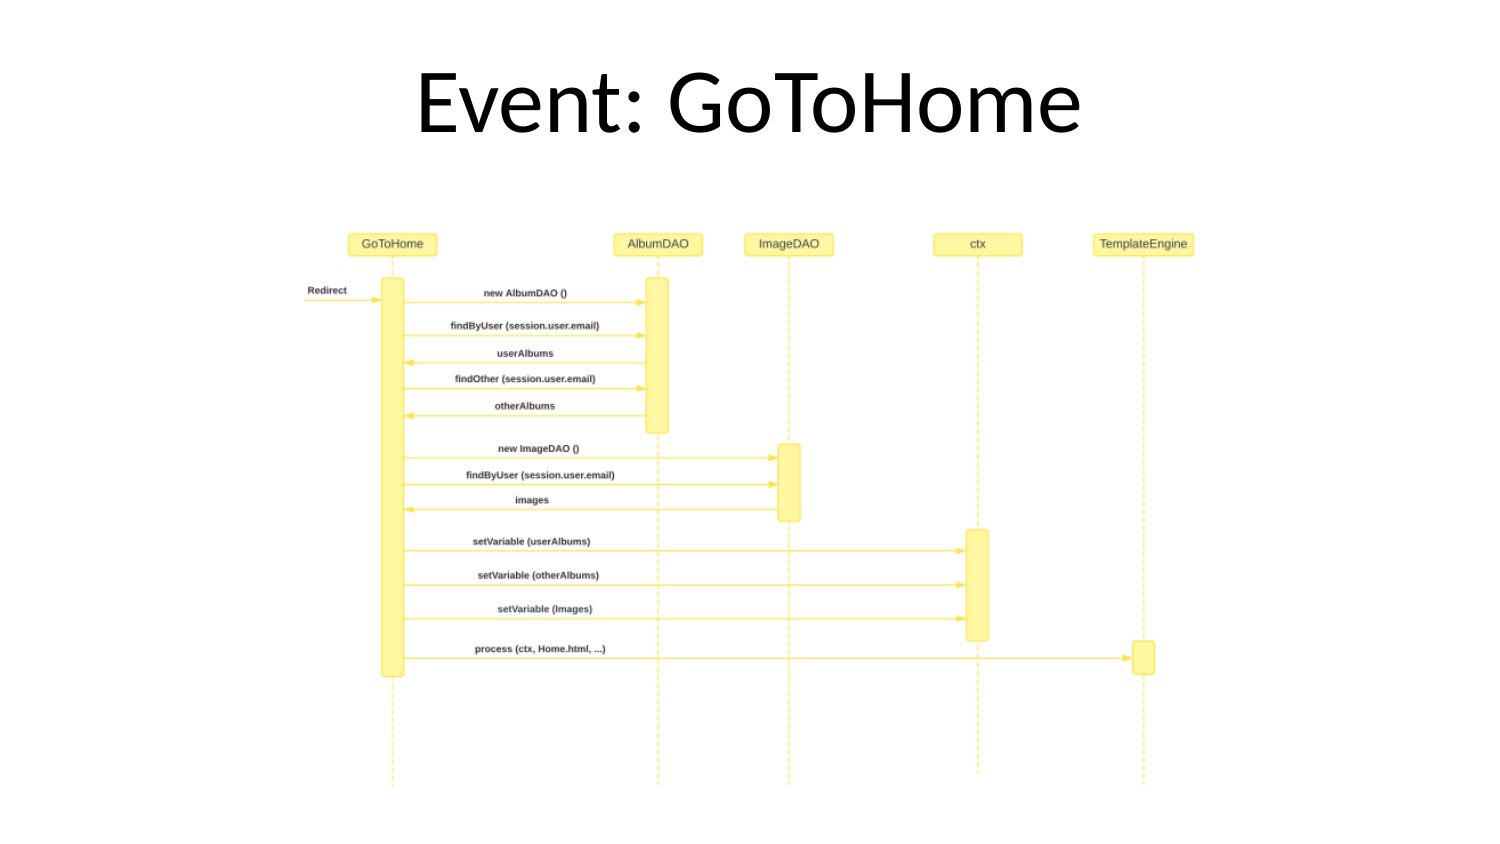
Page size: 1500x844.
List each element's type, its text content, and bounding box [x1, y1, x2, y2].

title Event: GoToHome [75, 33, 1426, 158]
picture [225, 149, 1276, 819]
